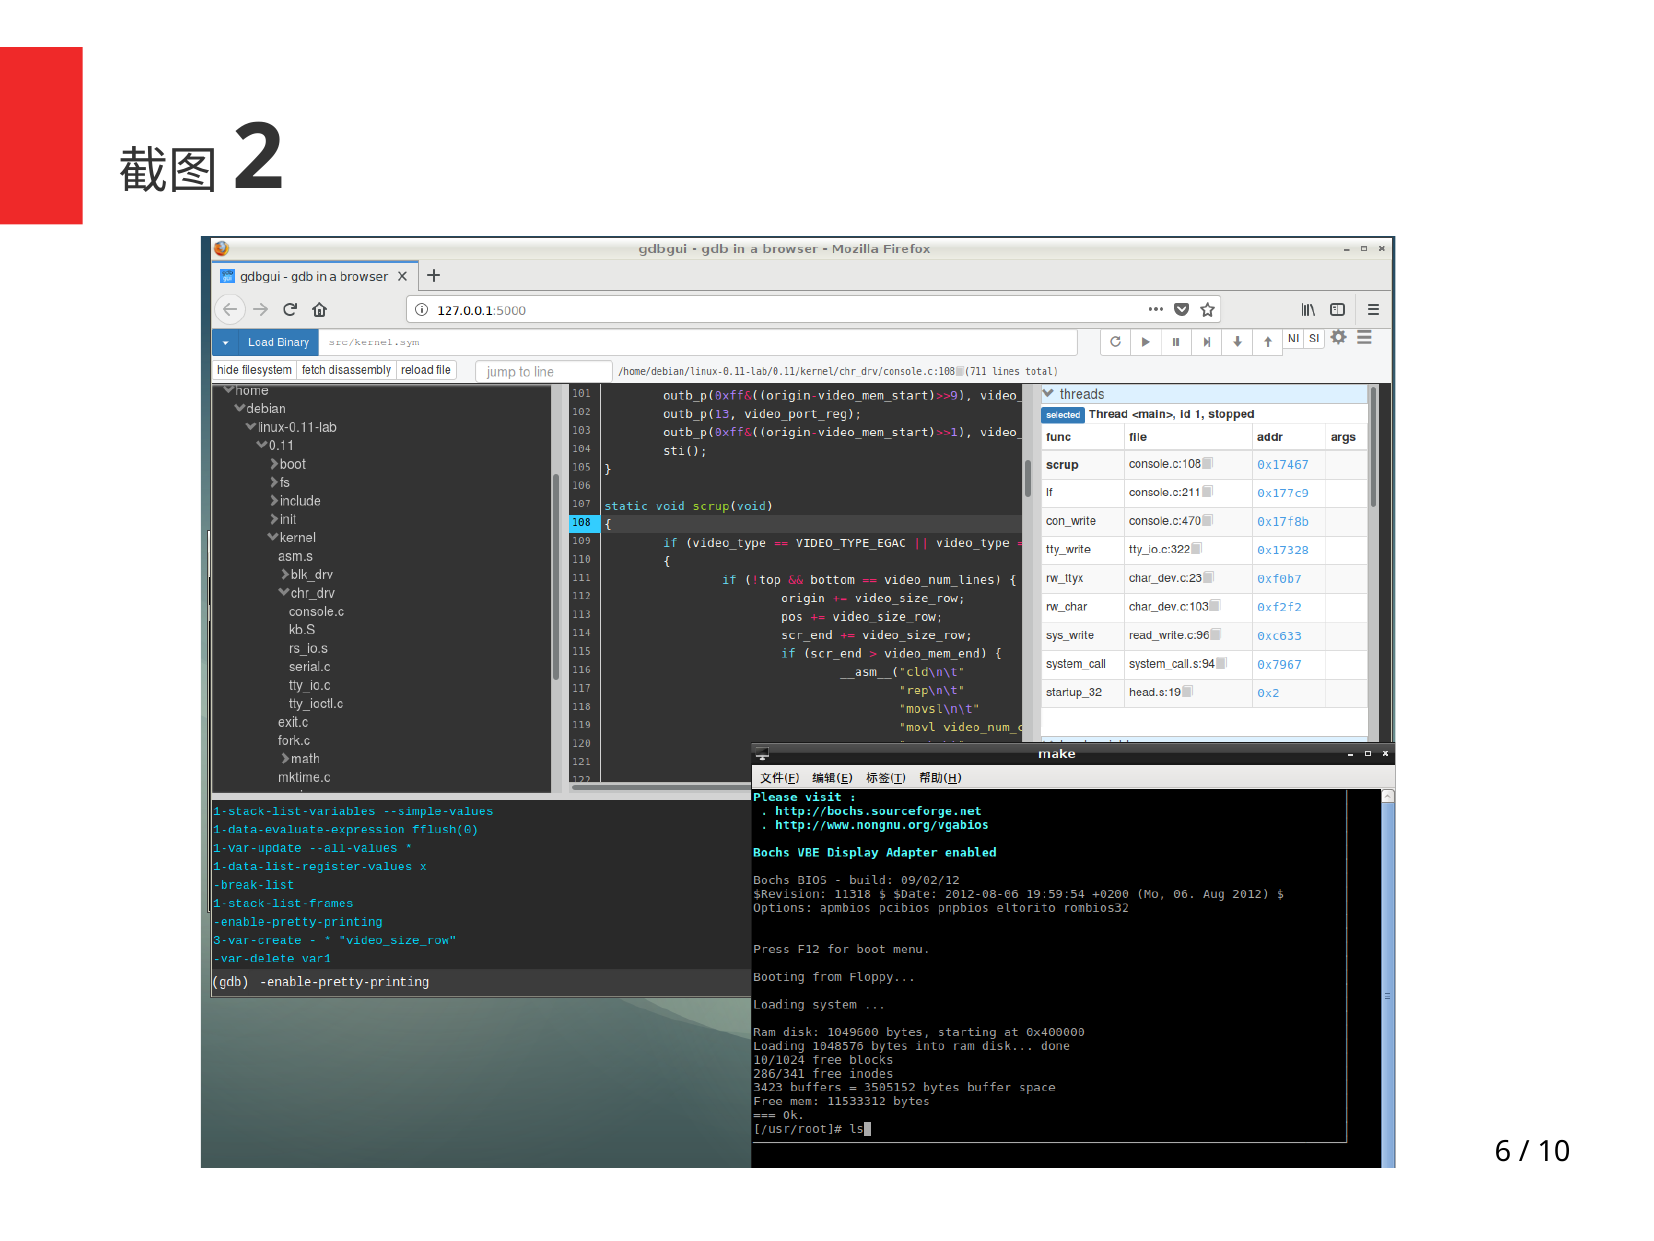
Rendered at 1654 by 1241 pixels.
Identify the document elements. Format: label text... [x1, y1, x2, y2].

title 截图2 [118, 49, 1571, 257]
picture [200, 236, 1396, 1168]
